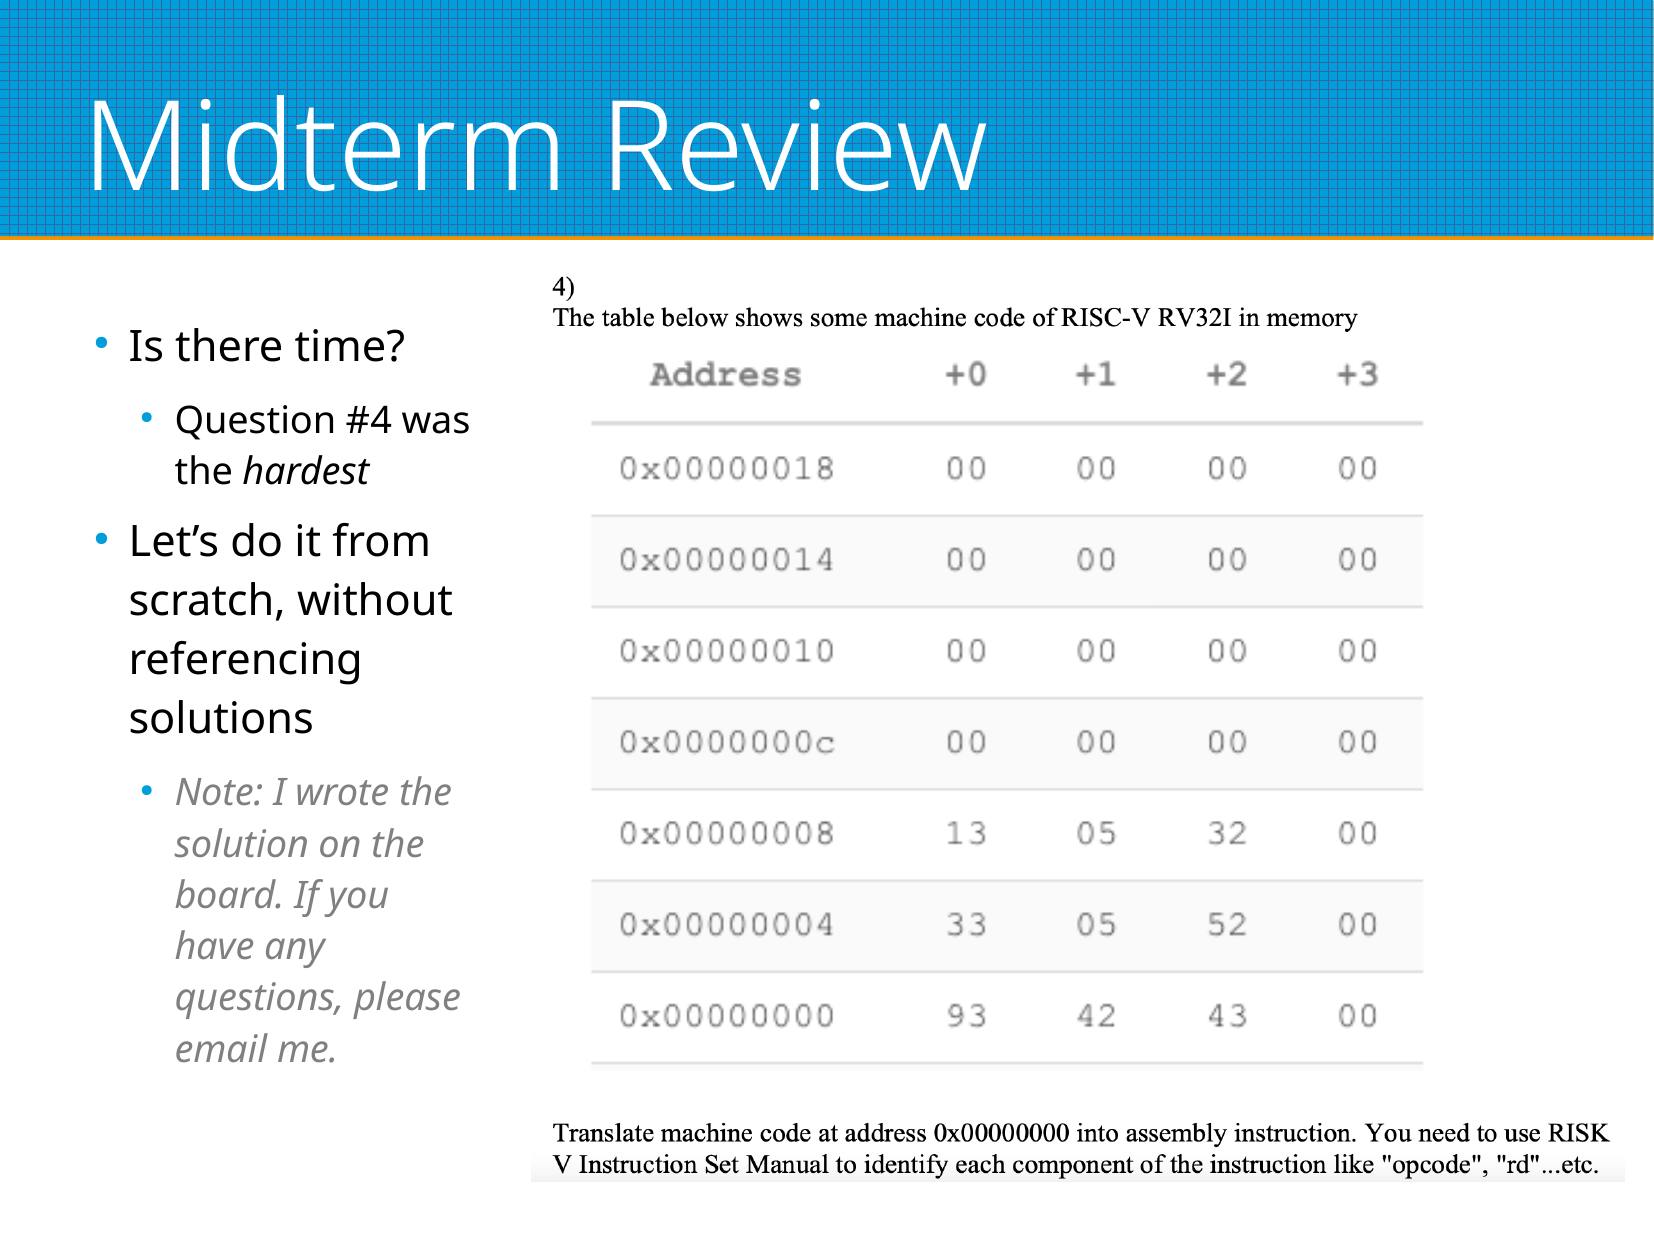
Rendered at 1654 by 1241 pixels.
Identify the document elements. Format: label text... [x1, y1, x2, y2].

picture [531, 265, 1625, 1182]
list Is there time? Question #4 was the hardest Let’s do it from scratch, without referencing solutions Note: I wrote the solution on the board. If you have any questions, please email me. [82, 314, 473, 1093]
title Midterm Review [82, 19, 1571, 227]
